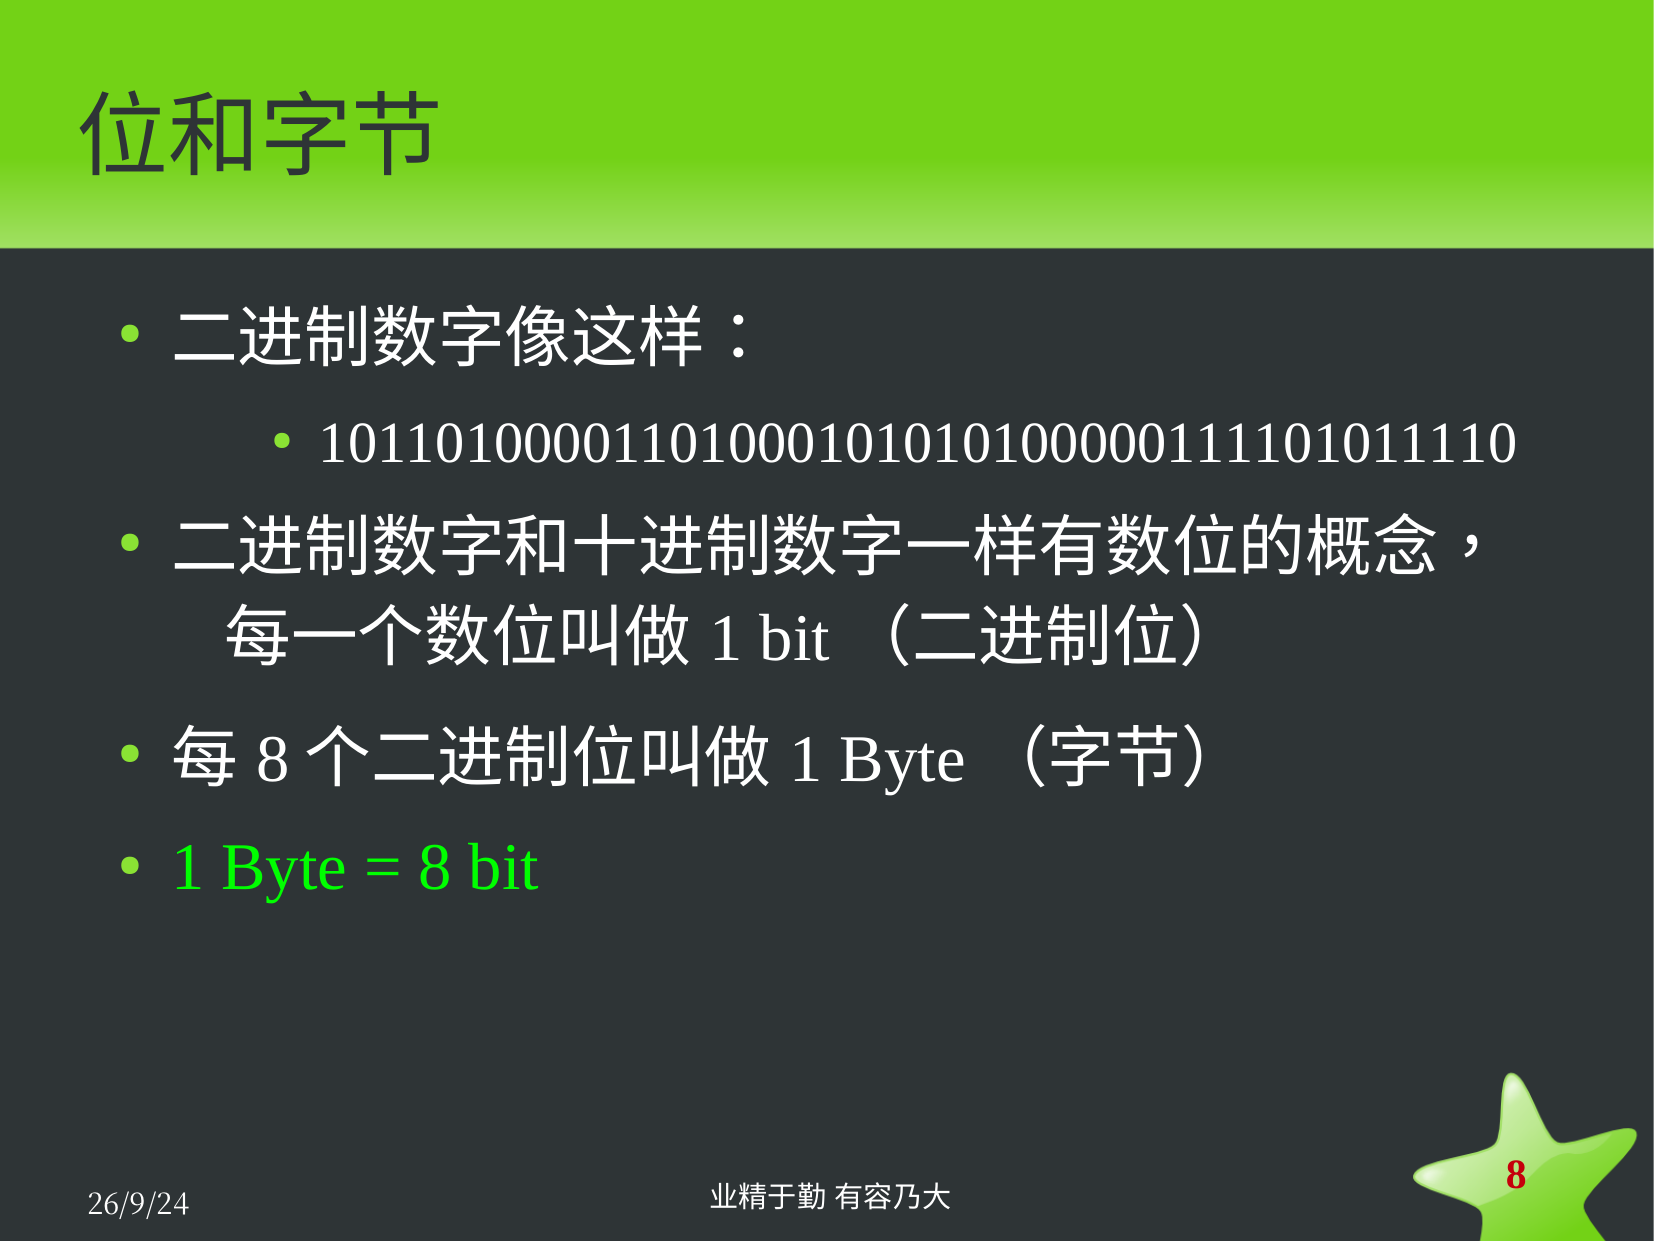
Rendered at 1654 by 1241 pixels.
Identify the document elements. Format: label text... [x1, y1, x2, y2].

title 位和字节 [76, 29, 1565, 237]
list 二进制数字像这样： 10110100001101000101010100000111101011110 二进制数字和十进制数字一样有数位的概念，每一个数位叫做1 bit（二进制位） 每8个二进制位叫做1 Byte（字节） 1 Byte = 8 bit [82, 290, 1571, 1109]
picture [0, 0, 1654, 1241]
